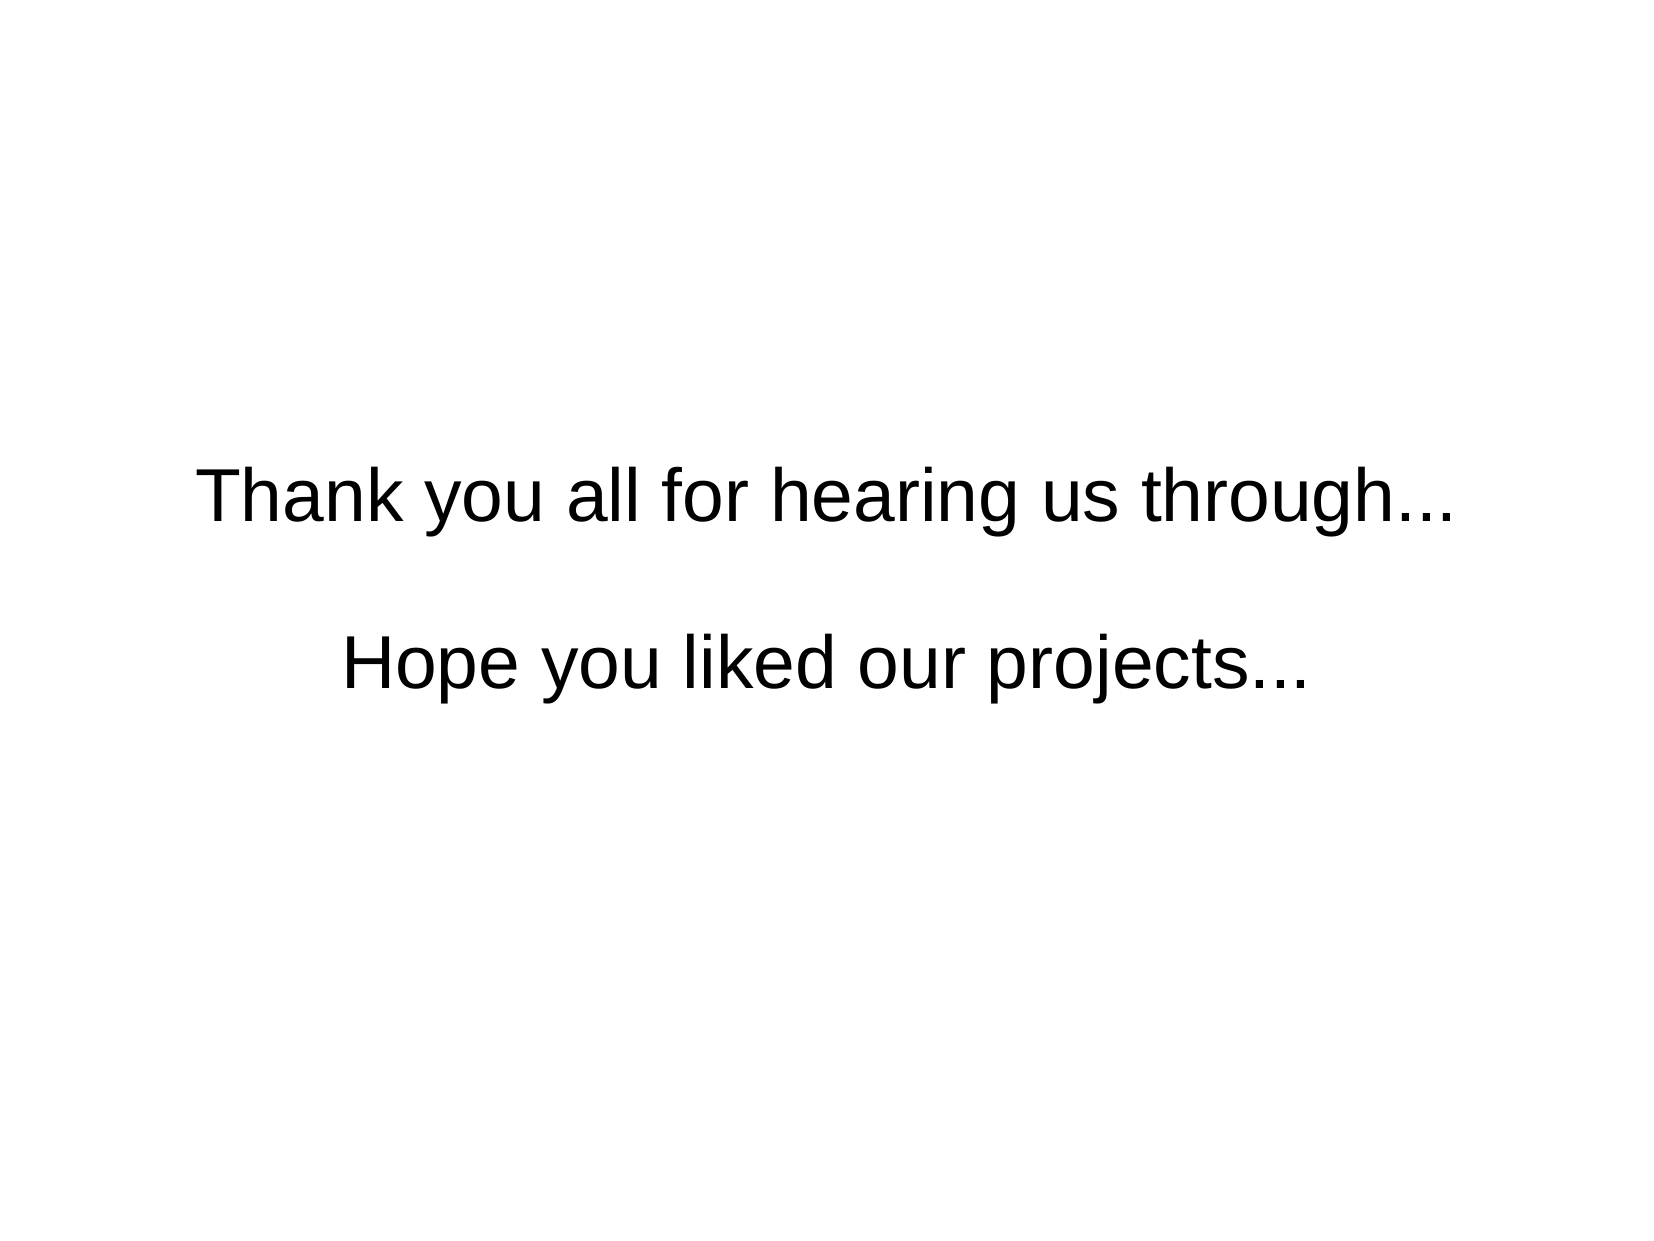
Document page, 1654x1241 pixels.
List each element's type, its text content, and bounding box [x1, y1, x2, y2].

subtitle Thank you all for hearing us through... Hope you liked our projects... [82, 49, 1571, 1109]
